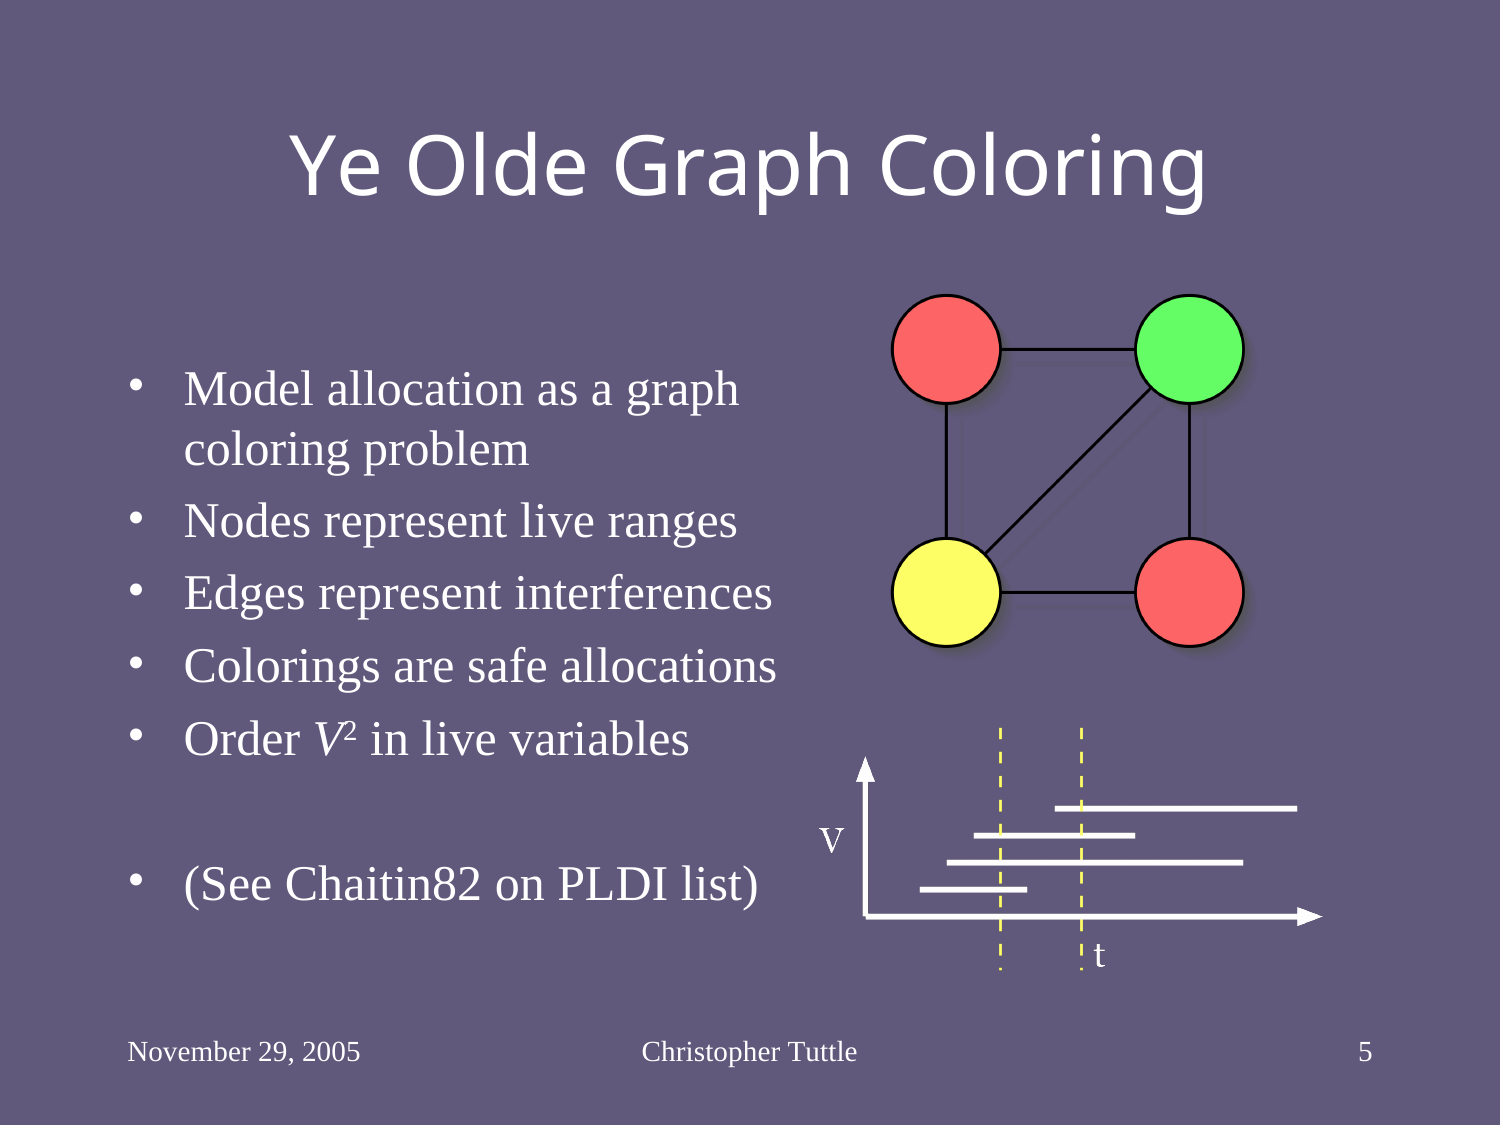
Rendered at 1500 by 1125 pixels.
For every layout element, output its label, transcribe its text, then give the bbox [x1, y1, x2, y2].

picture [802, 274, 1348, 1000]
title Ye Olde Graph Coloring [112, 87, 1388, 238]
list Model allocation as a graph coloring problem Nodes represent live ranges Edges represent interferences Colorings are safe allocations Order V2 in live variables (See Chaitin82 on PLDI list) [112, 275, 801, 1000]
